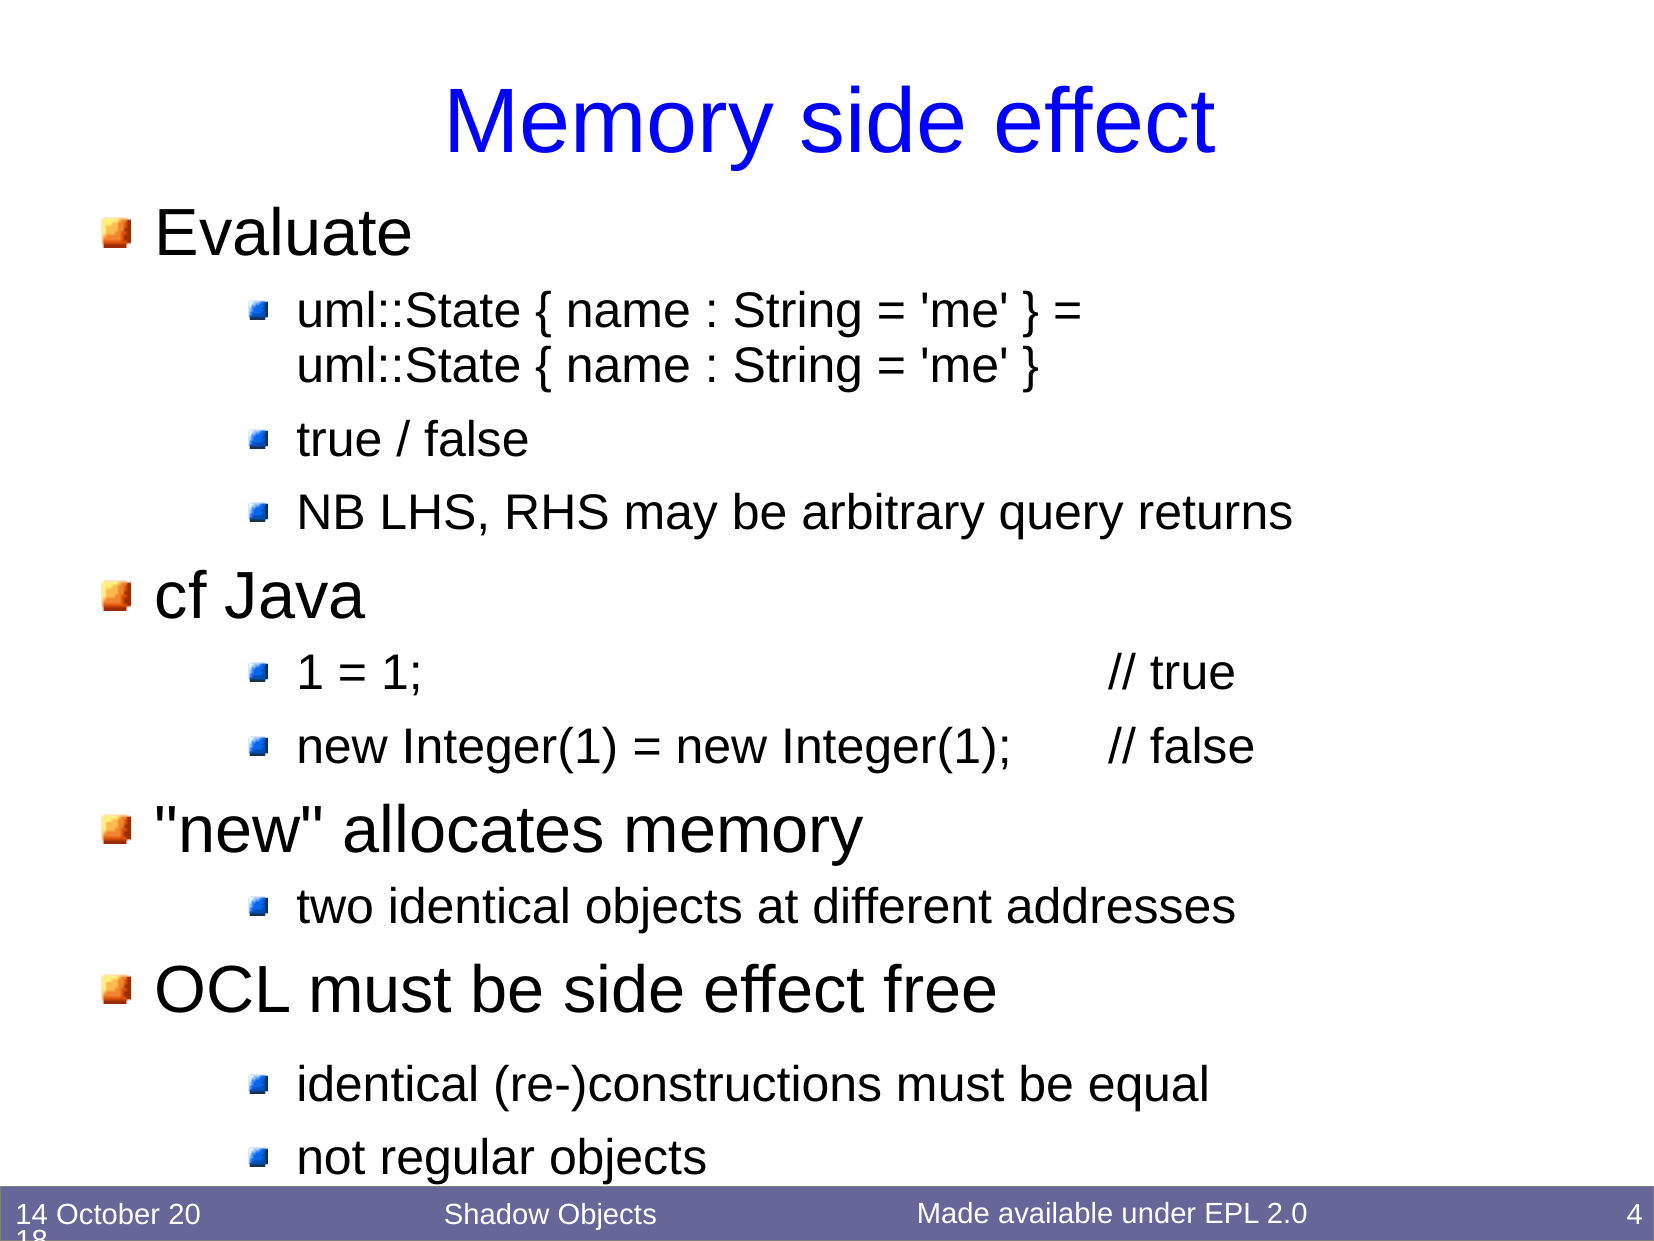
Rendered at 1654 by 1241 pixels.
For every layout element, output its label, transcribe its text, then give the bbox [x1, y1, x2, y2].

title Memory side effect [23, 17, 1637, 223]
list Evaluate uml::State { name : String = 'me' } = uml::State { name : String = 'me' } true / false NB LHS, RHS may be arbitrary query returns cf Java 1 = 1; // true new Integer(1) = new Integer(1); // false "new" allocates memory two identical objects at different addresses OCL must be side effect free identical (re-)constructions must be equal not regular objects [83, 195, 1641, 1186]
